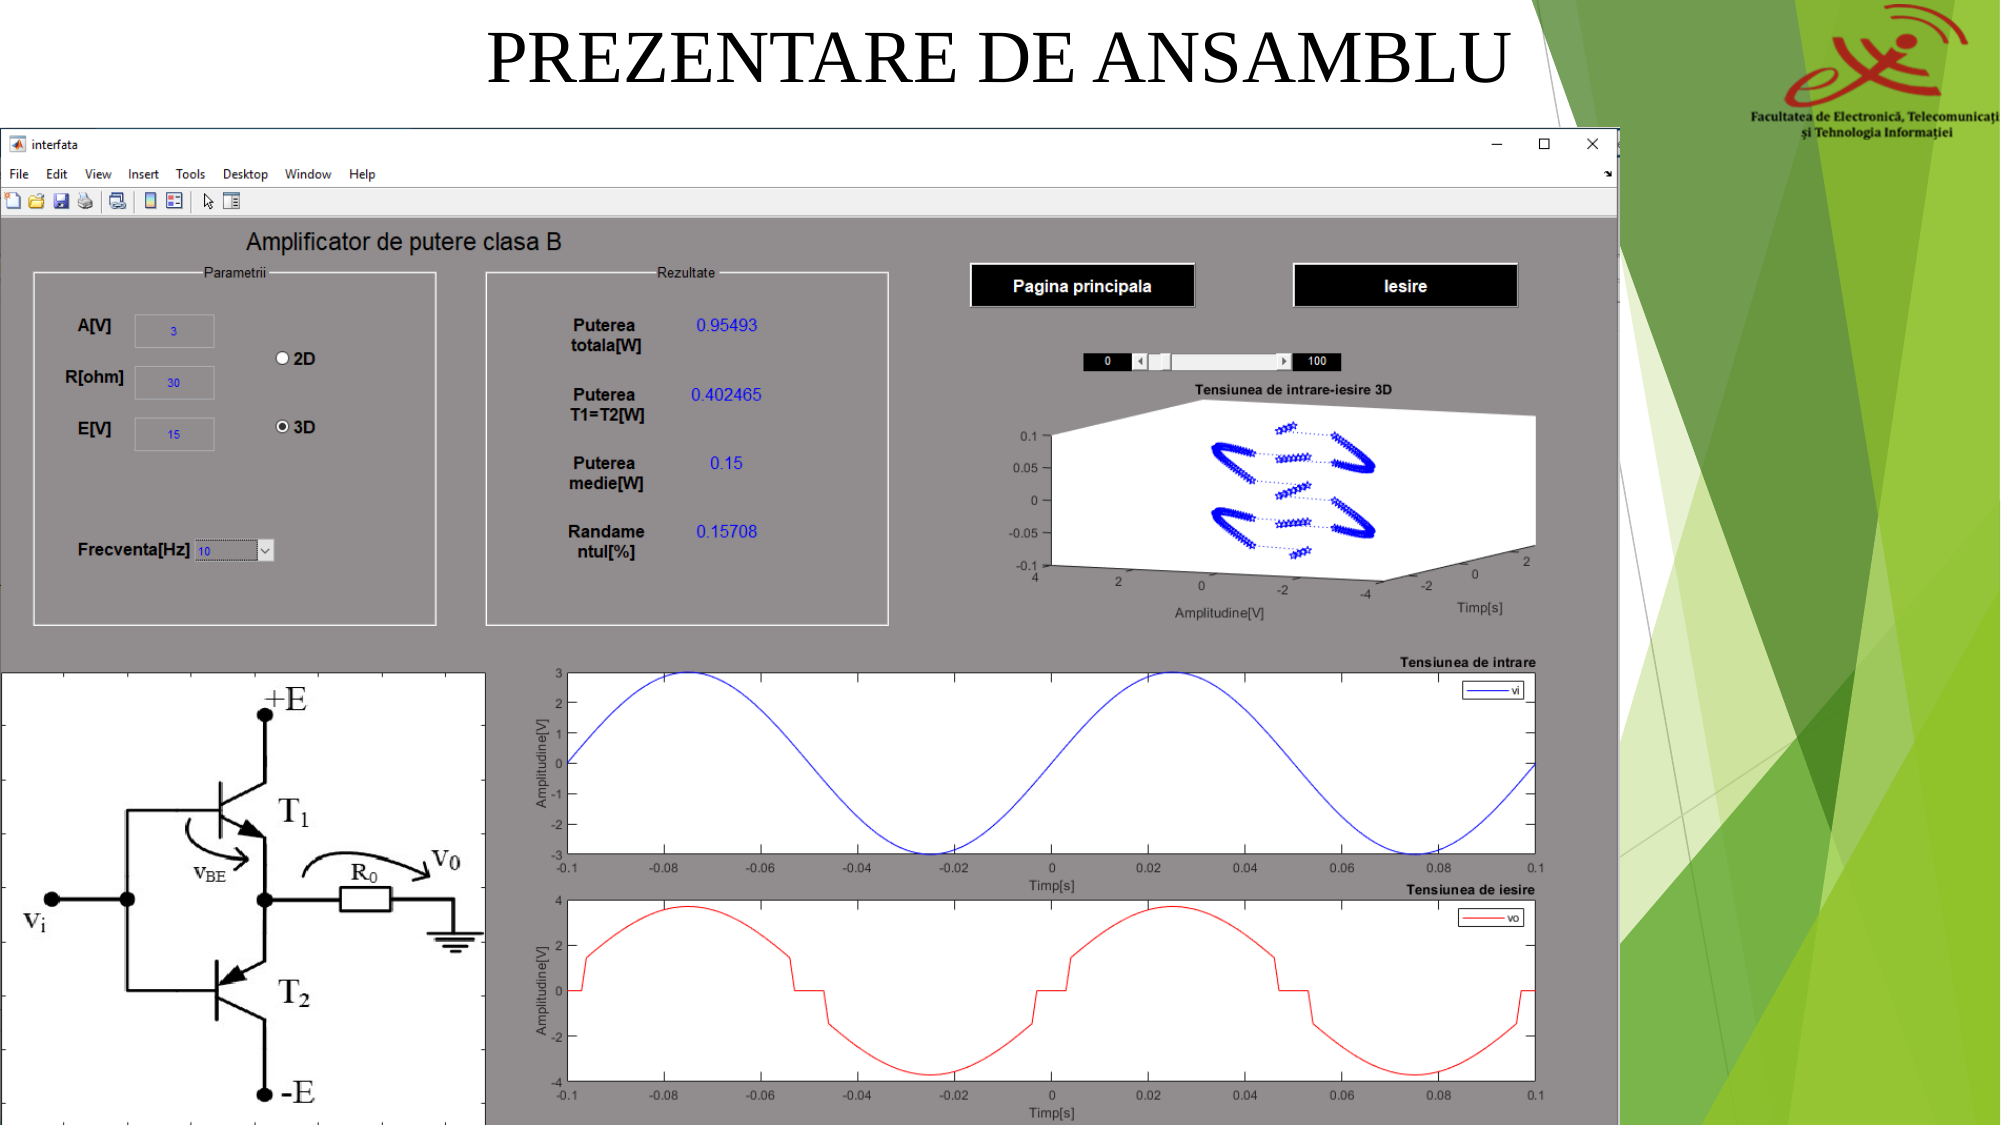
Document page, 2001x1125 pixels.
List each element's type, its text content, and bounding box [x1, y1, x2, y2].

title PREZENTARE DE ANSAMBLU [0, 0, 2000, 317]
picture [1750, 4, 2000, 140]
picture [0, 127, 1620, 1125]
